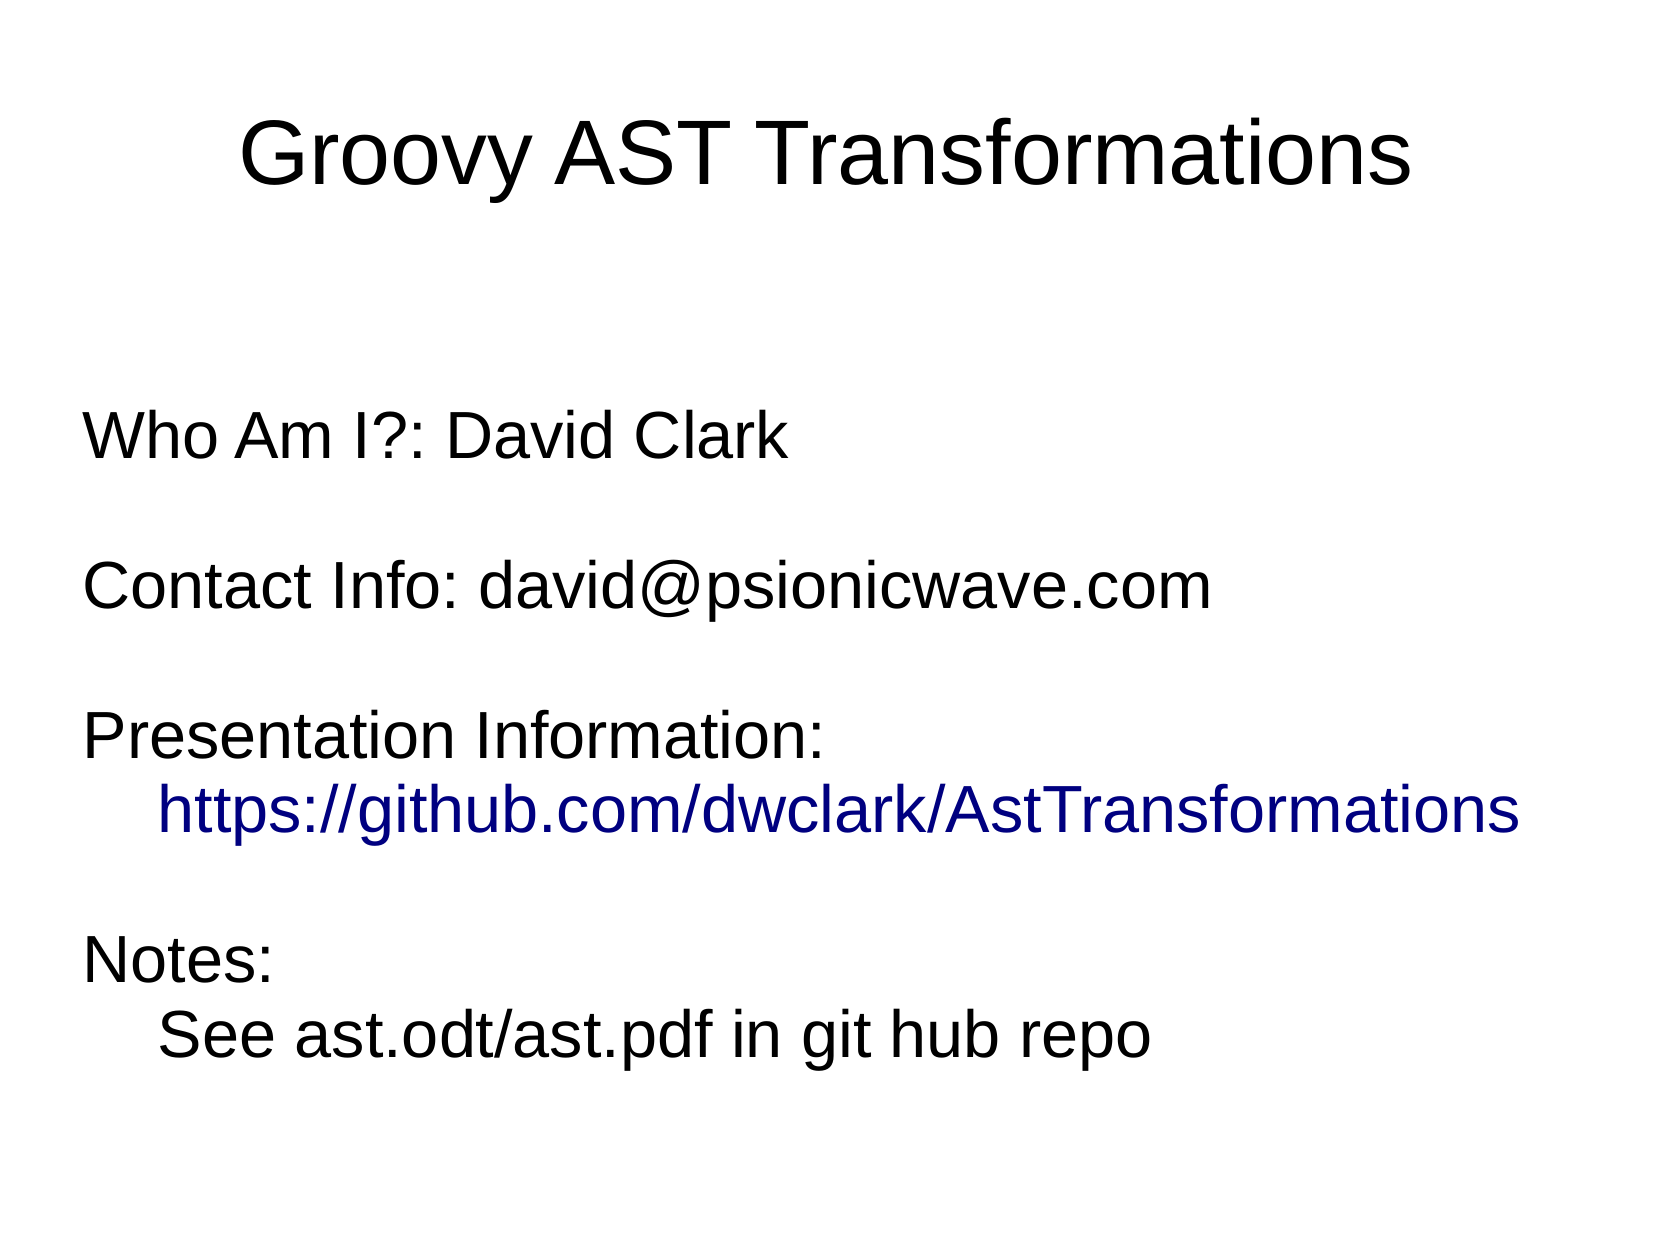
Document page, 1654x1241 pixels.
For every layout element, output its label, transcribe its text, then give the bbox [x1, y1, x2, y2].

title Groovy AST Transformations [82, 49, 1571, 257]
subtitle Who Am I?: David Clark Contact Info: david@psionicwave.com Presentation Information: https://github.com/dwclark/AstTransformations Notes: See ast.odt/ast.pdf in git hub repo [82, 270, 1538, 1201]
